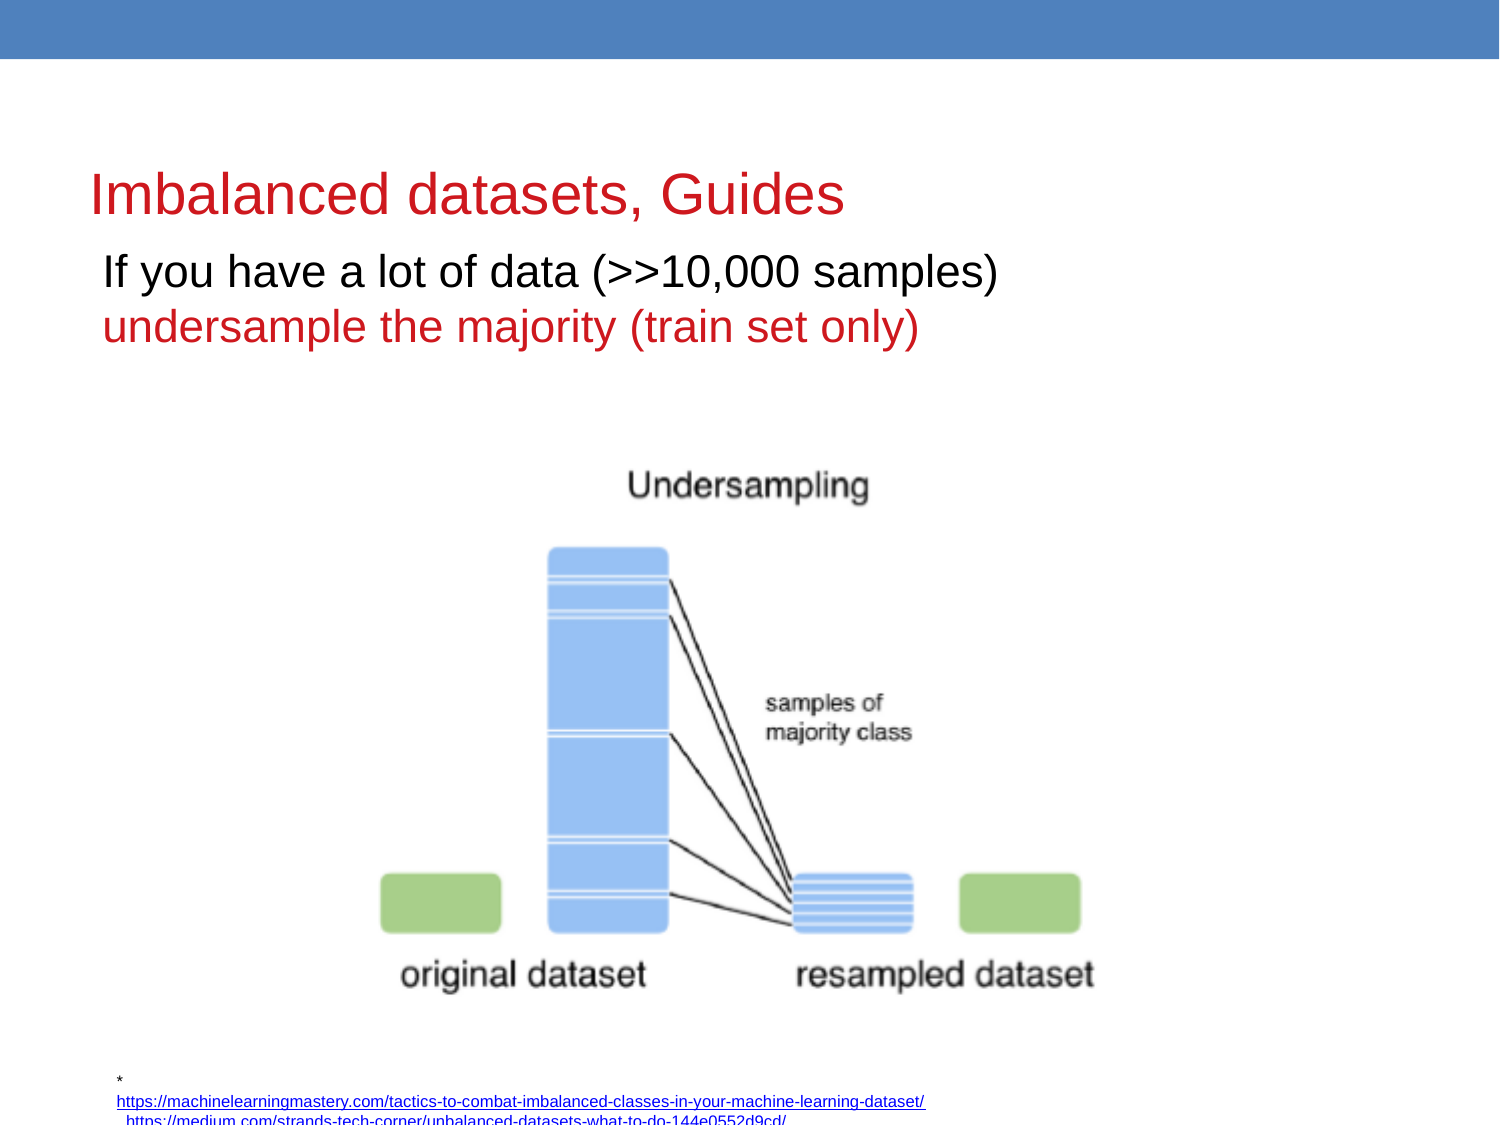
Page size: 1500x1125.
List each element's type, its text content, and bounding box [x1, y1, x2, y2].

picture [355, 399, 1151, 1017]
text_box * https://machinelearningmastery.com/tactics-to-combat-imbalanced-classes-in-your-machine-learning-dataset/ https://medium.com/strands-tech-corner/unbalanced-datasets-what-to-do-144e0552d9cd/ [101, 1063, 952, 1116]
text_box Imbalanced datasets, Guides [75, 87, 1425, 250]
text_box If you have a lot of data (>>10,000 samples) undersample the majority (train set only) [87, 233, 1437, 1034]
